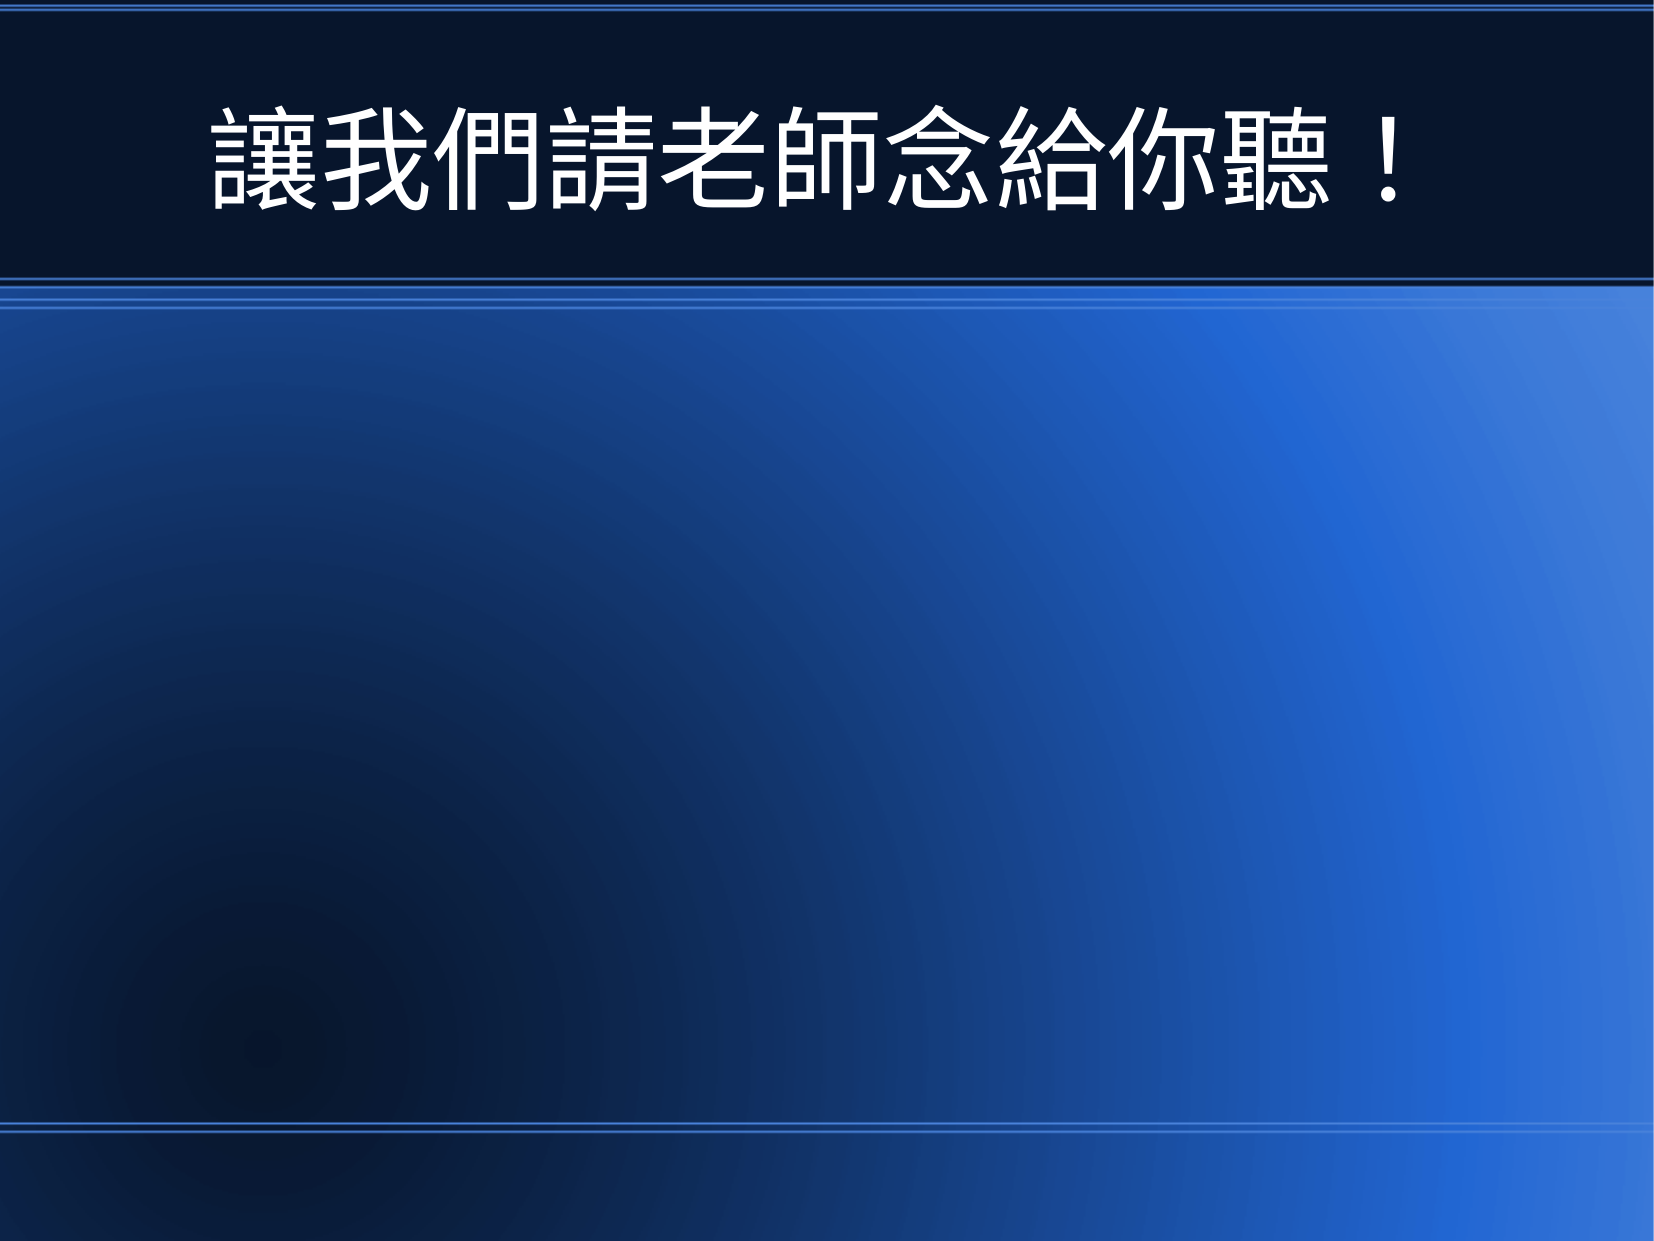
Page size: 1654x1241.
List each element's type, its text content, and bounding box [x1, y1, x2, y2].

picture [0, 0, 1654, 1241]
title 讓我們請老師念給你聽！ [82, 49, 1571, 257]
